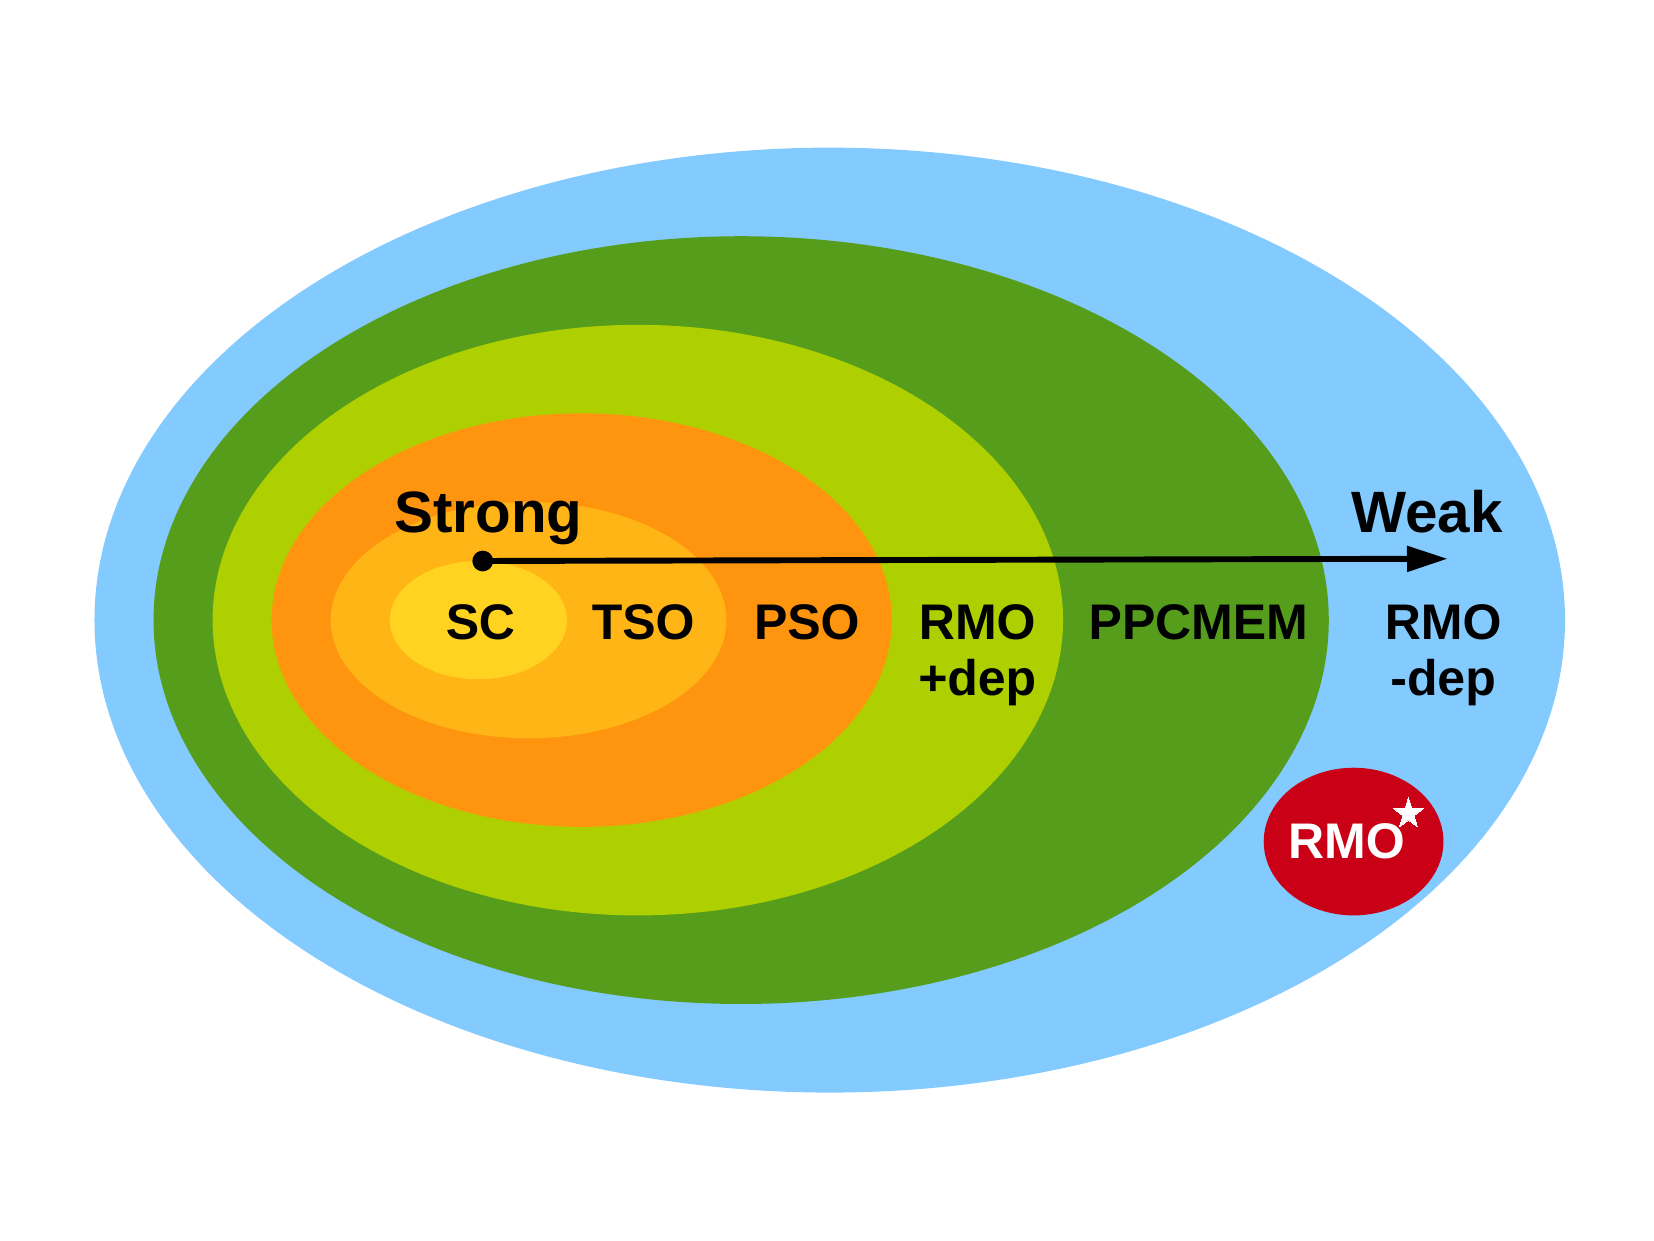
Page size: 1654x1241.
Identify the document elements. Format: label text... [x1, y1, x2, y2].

text_box PPCMEM [1074, 586, 1323, 674]
text_box RMO -dep [1370, 586, 1517, 714]
text_box TSO [577, 586, 710, 674]
text_box [94, 147, 1566, 1093]
text_box Weak [1336, 472, 1518, 559]
text_box RMO [1263, 767, 1444, 916]
text_box SC [431, 586, 531, 674]
text_box RMO +dep [903, 586, 1052, 714]
text_box Strong [379, 472, 597, 559]
text_box PSO [739, 586, 875, 674]
